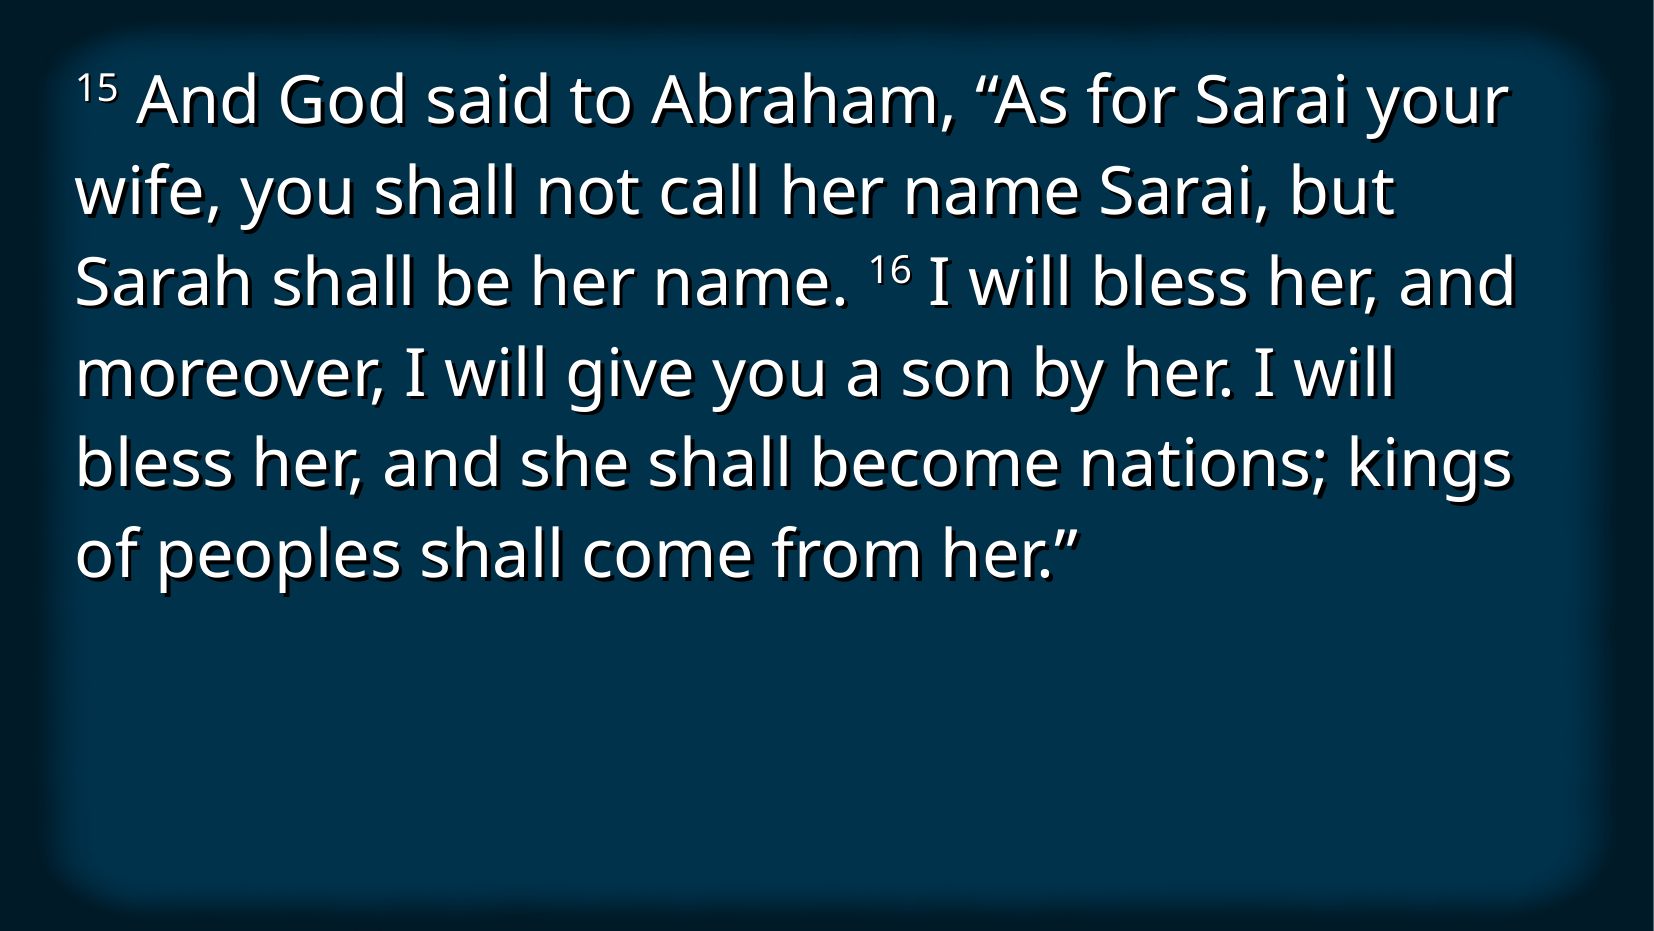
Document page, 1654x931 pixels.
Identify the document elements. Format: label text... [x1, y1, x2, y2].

picture [0, 0, 1654, 931]
text_box 15 And God said to Abraham, “As for Sarai your wife, you shall not call her name Sarai, but Sarah shall be her name. 16 I will bless her, and moreover, I will give you a son by her. I will bless her, and she shall become nations; kings of peoples shall come from her.” [60, 45, 1576, 682]
